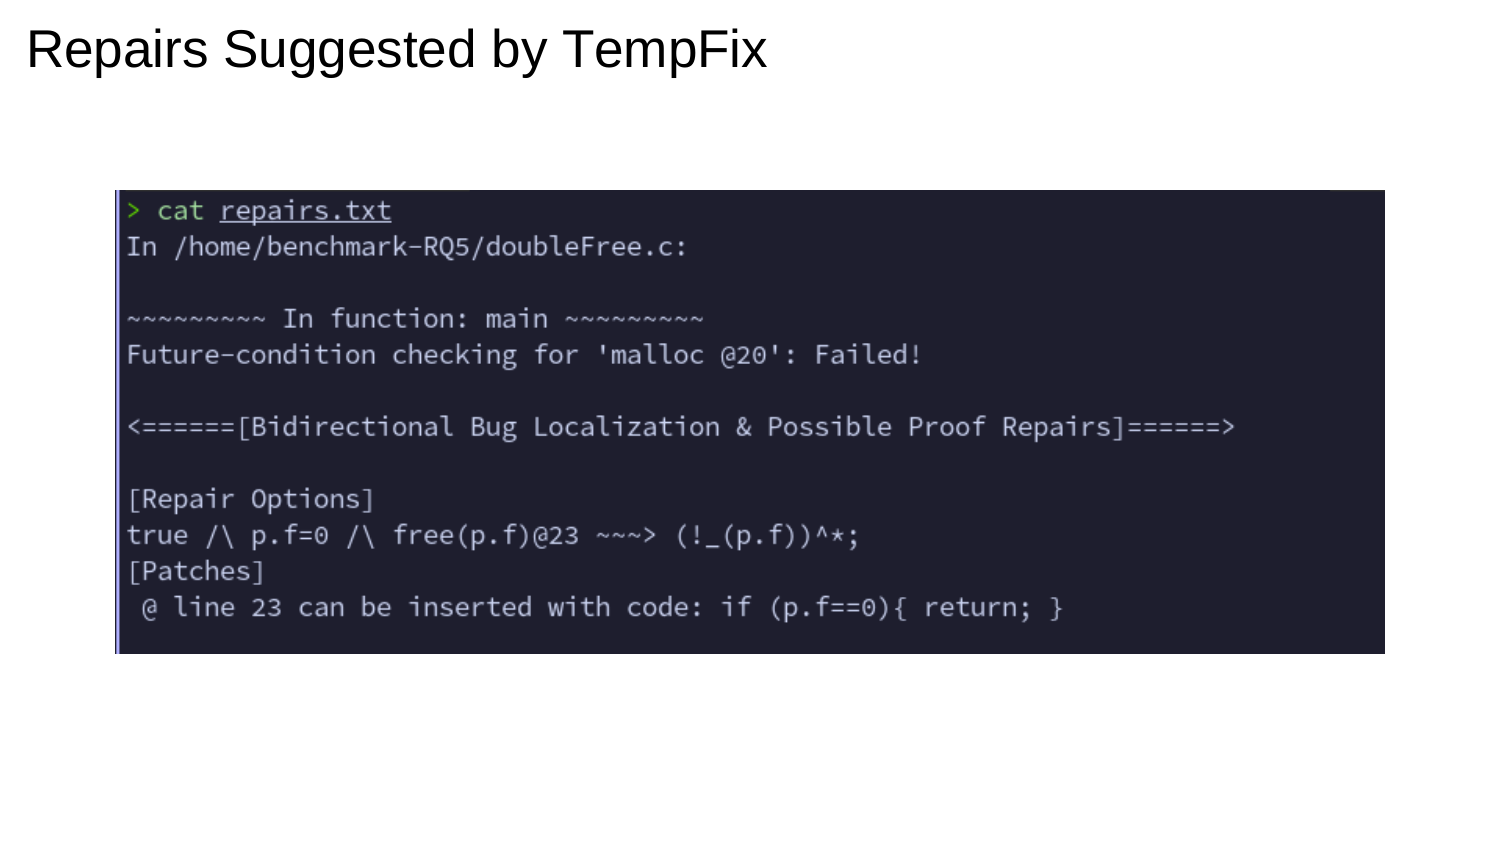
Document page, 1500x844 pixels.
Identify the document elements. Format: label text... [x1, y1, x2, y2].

picture [115, 190, 1385, 654]
title Repairs Suggested by TempFix [11, 0, 1409, 94]
